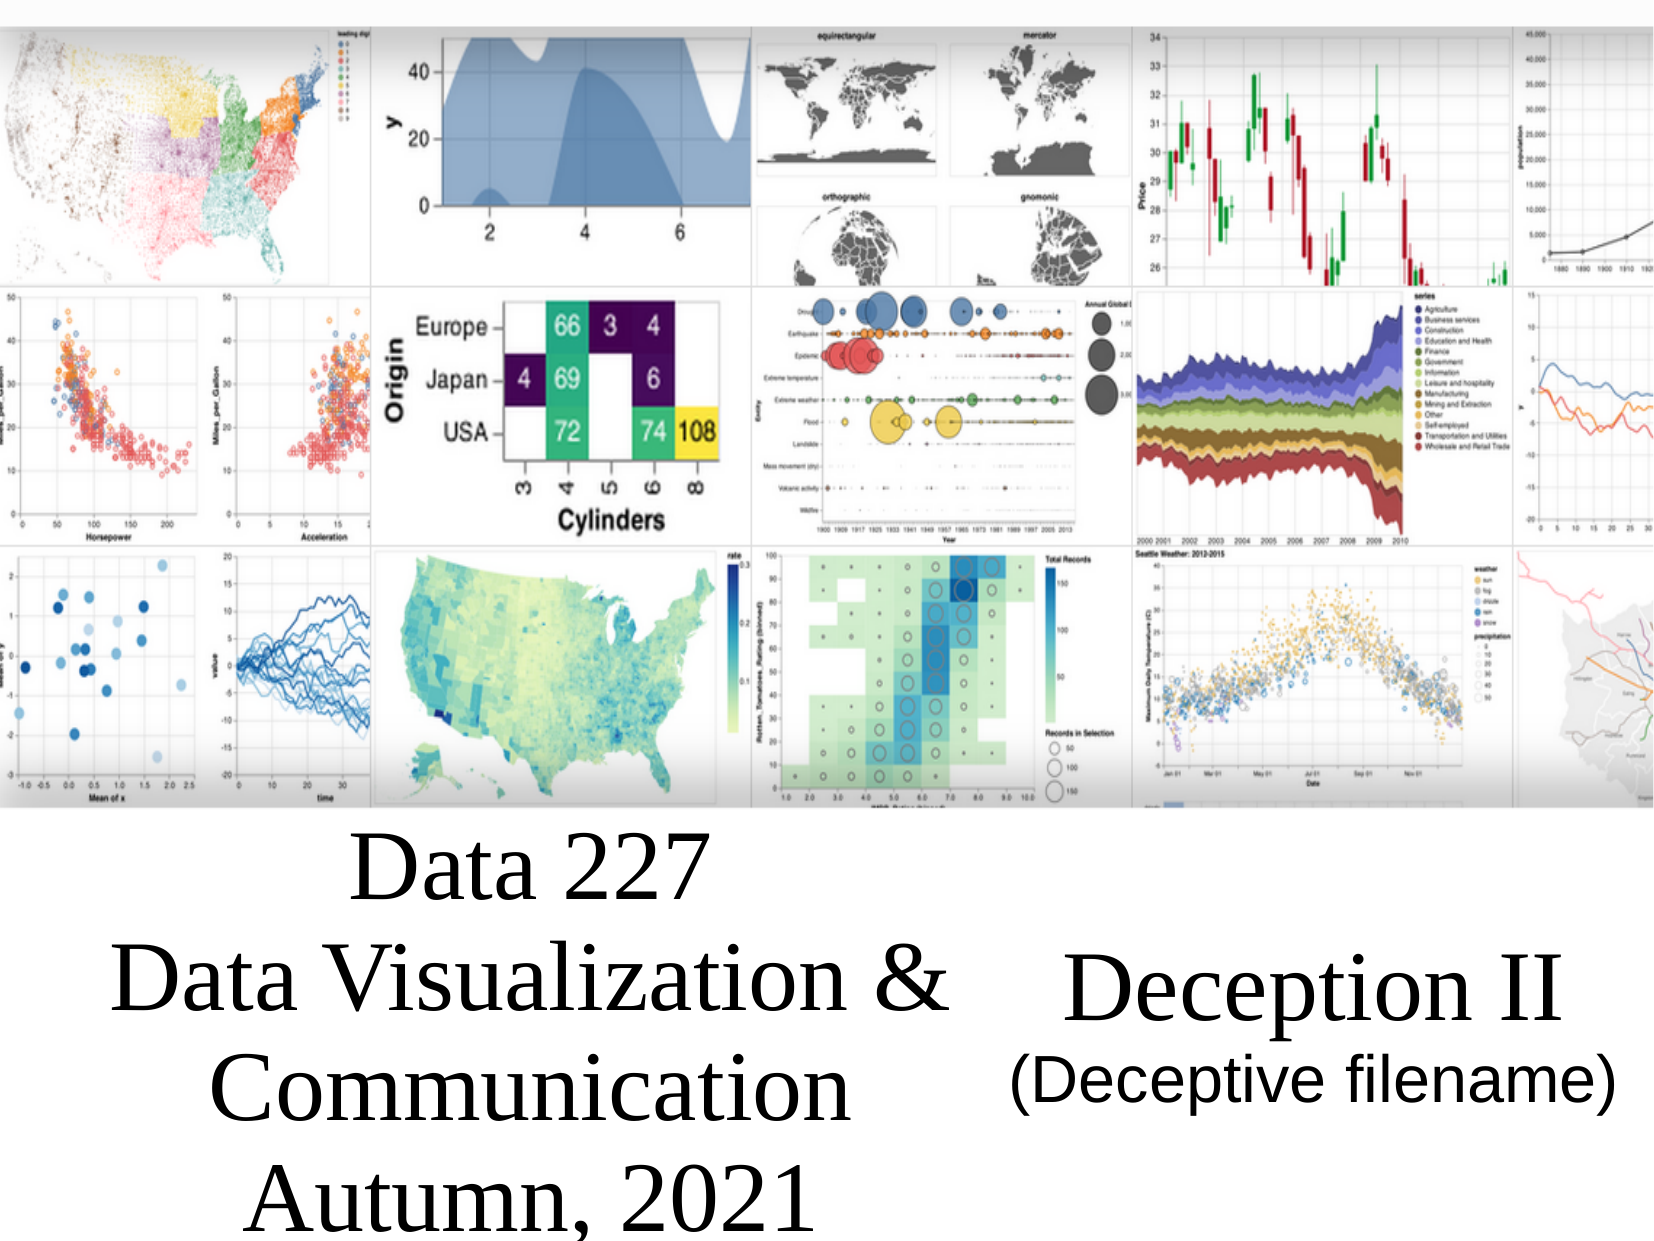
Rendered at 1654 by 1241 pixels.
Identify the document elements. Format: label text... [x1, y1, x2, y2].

text_box Deception II (Deceptive filename) [570, 615, 1654, 1241]
picture [0, 0, 1654, 615]
text_box Data 227 Data Visualization & Communication Autumn, 2021 [0, 585, 1276, 1241]
